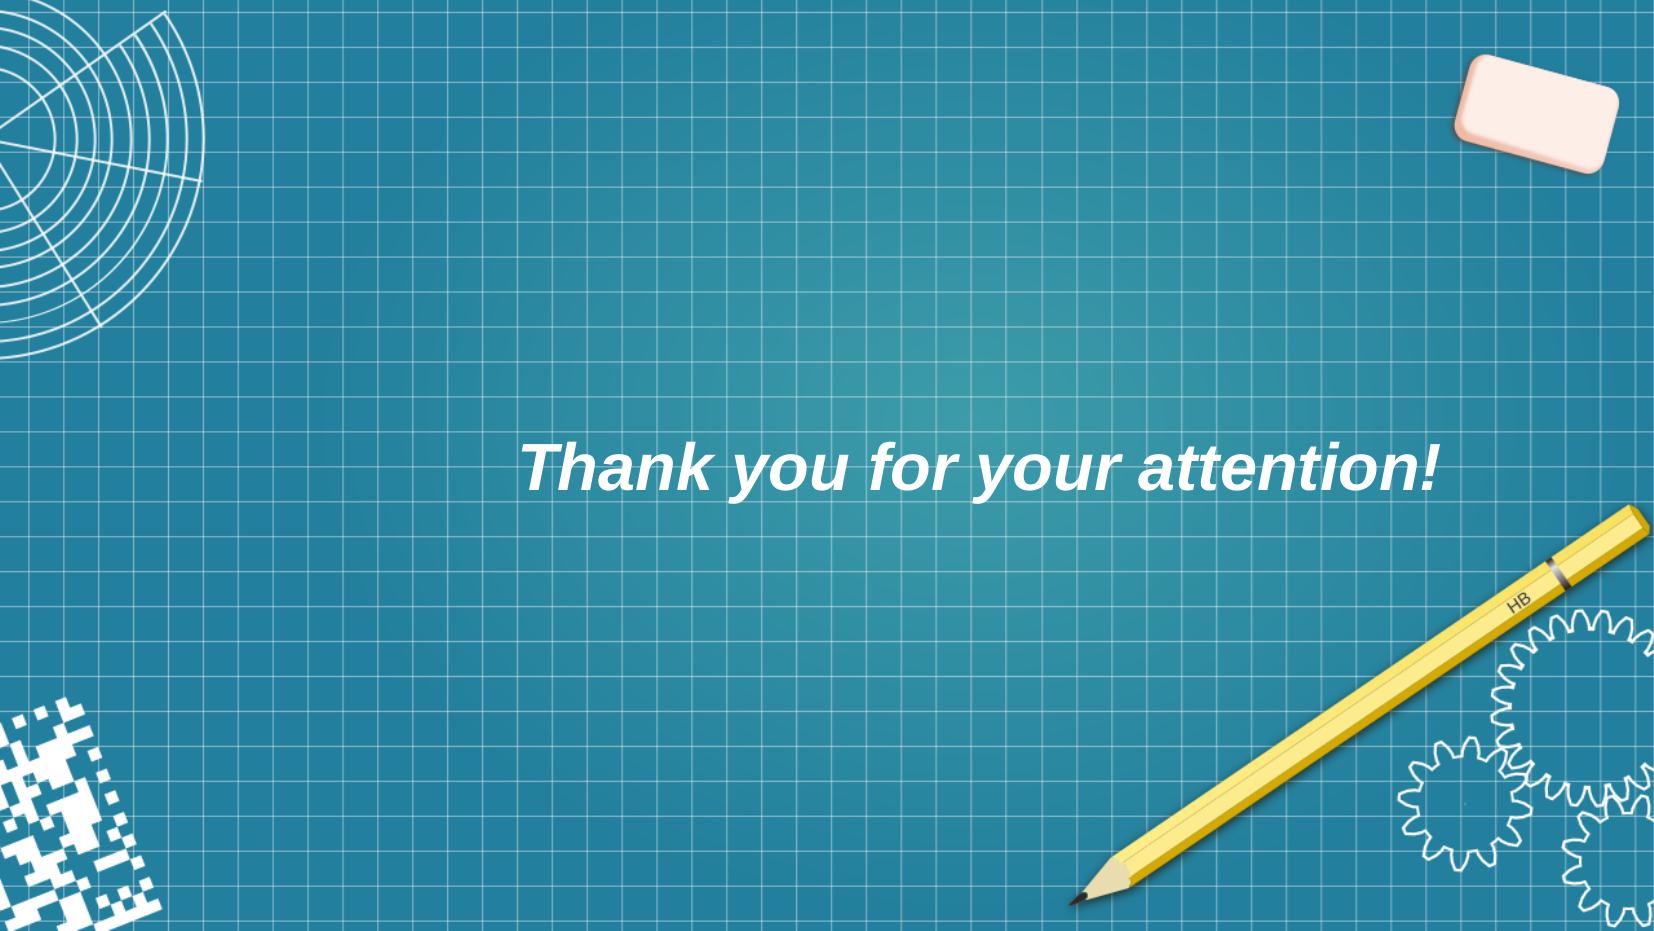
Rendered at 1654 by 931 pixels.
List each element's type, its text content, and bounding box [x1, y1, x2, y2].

picture [0, 0, 1654, 931]
title Thank you for your attention! [389, 389, 1571, 546]
